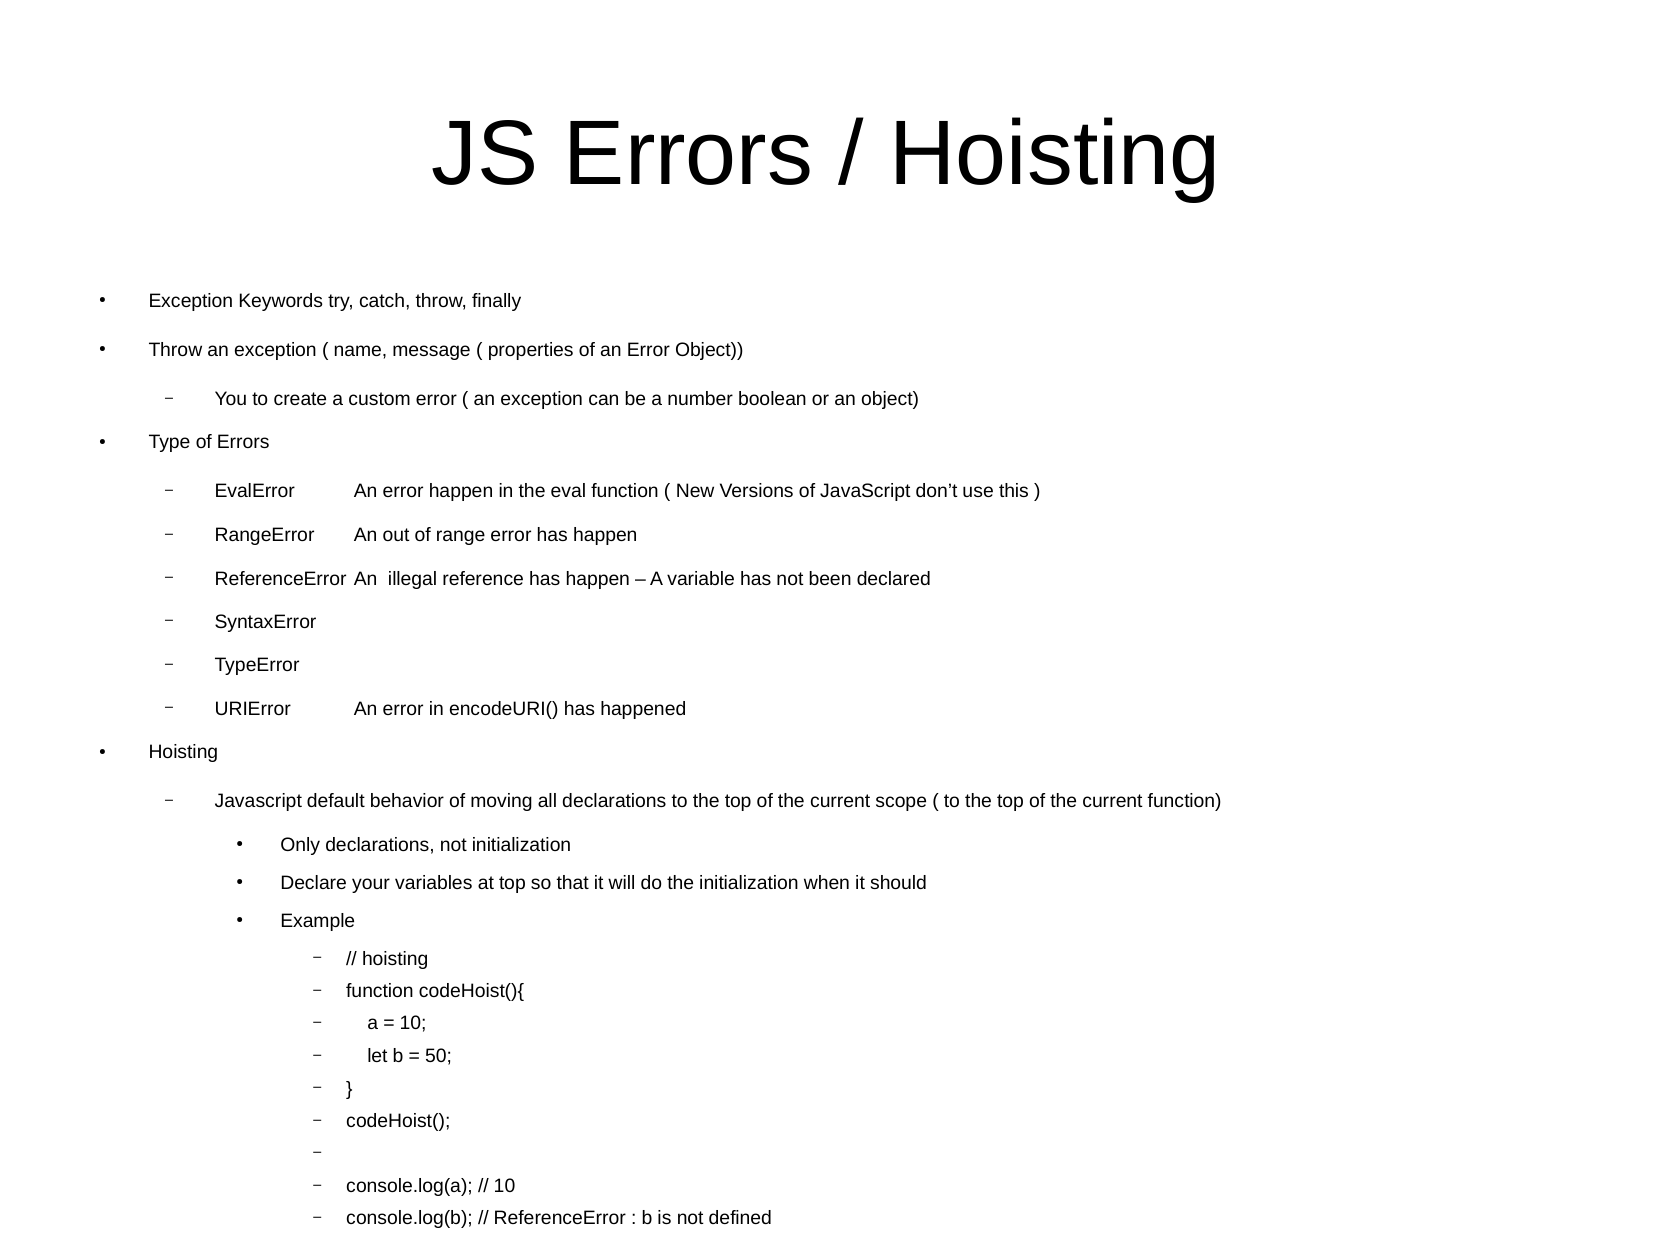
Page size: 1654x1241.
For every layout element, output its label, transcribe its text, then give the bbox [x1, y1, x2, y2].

list Exception Keywords try, catch, throw, finally Throw an exception ( name, message ( properties of an Error Object)) You to create a custom error ( an exception can be a number boolean or an object) Type of Errors EvalError An error happen in the eval function ( New Versions of JavaScript don’t use this ) RangeError An out of range error has happen ReferenceError An illegal reference has happen – A variable has not been declared SyntaxError TypeError URIError An error in encodeURI() has happened Hoisting Javascript default behavior of moving all declarations to the top of the current scope ( to the top of the current function) Only declarations, not initialization Declare your variables at top so that it will do the initialization when it should Example // hoisting function codeHoist(){ a = 10; let b = 50; } codeHoist(); console.log(a); // 10 console.log(b); // ReferenceError : b is not defined [82, 290, 1571, 1231]
title JS Errors / Hoisting [82, 49, 1571, 257]
